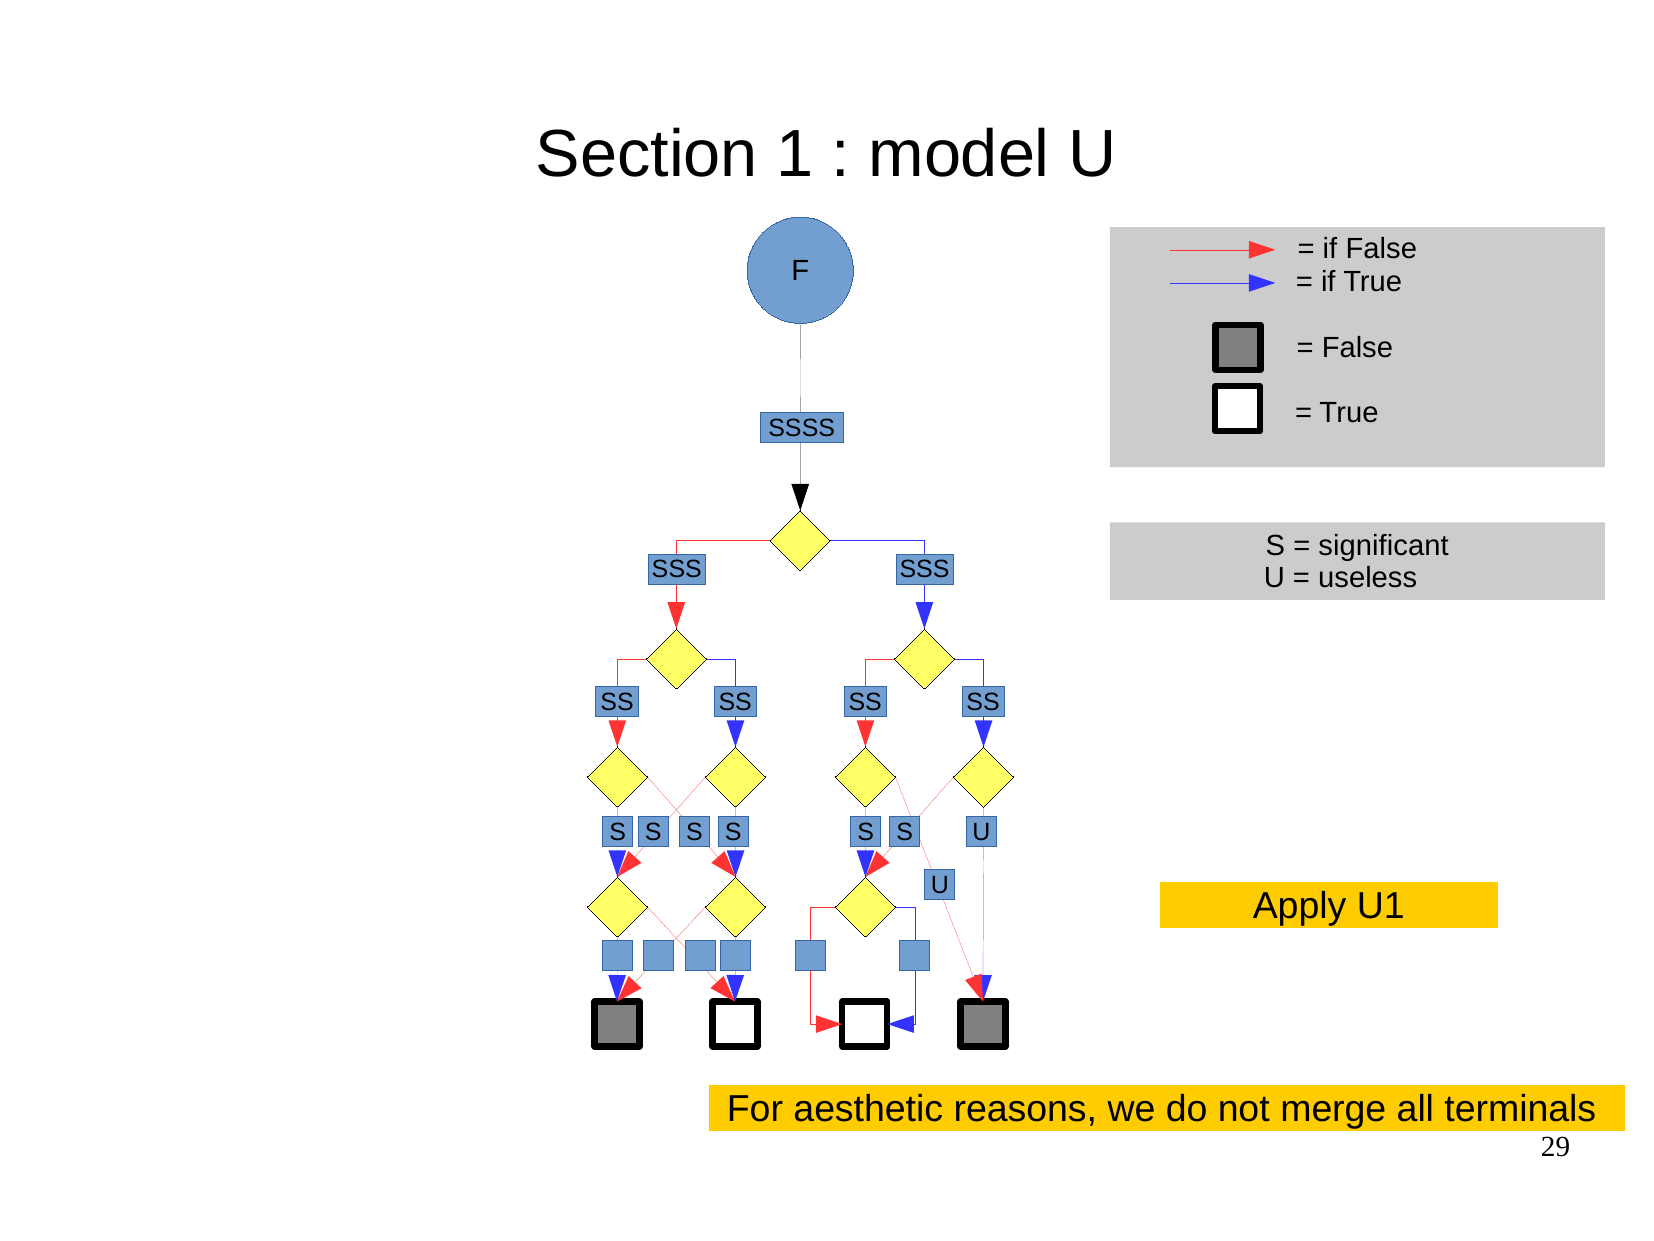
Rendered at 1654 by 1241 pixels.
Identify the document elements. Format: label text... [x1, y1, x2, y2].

text_box [835, 746, 896, 807]
text_box [587, 746, 648, 807]
text_box [602, 940, 633, 971]
text_box [899, 940, 930, 971]
text_box SS [962, 686, 1005, 717]
text_box SS [844, 686, 887, 717]
text_box S = significant U = useless [1109, 522, 1605, 600]
text_box F [747, 257, 854, 324]
text_box [685, 940, 716, 971]
text_box S [718, 816, 749, 847]
text_box Apply U1 [1160, 882, 1498, 928]
text_box [1215, 386, 1261, 432]
text_box [594, 1001, 640, 1047]
text_box SS [595, 686, 639, 717]
text_box [646, 628, 707, 689]
text_box [712, 1001, 758, 1047]
text_box [894, 628, 955, 689]
text_box = if False = if True = False = True [1109, 227, 1605, 468]
text_box S [850, 816, 881, 847]
text_box [960, 1001, 1006, 1047]
text_box [1215, 324, 1261, 370]
text_box SSS [896, 554, 954, 585]
text_box [720, 940, 751, 971]
text_box SS [714, 686, 757, 717]
text_box [587, 876, 648, 937]
text_box S [602, 816, 633, 847]
text_box [835, 876, 896, 937]
text_box SSSS [760, 412, 844, 443]
text_box [705, 876, 766, 937]
text_box U [924, 869, 955, 900]
text_box U [966, 816, 997, 847]
title Section 1 : model U [82, 49, 1571, 257]
text_box [795, 940, 826, 971]
text_box S [889, 816, 920, 847]
text_box S [638, 816, 669, 847]
text_box For aesthetic reasons, we do not merge all terminals [709, 1085, 1625, 1131]
text_box [643, 940, 674, 971]
text_box [770, 510, 831, 571]
text_box S [679, 816, 710, 847]
text_box [842, 1001, 888, 1047]
text_box [705, 746, 766, 807]
text_box SSS [648, 554, 706, 585]
text_box [953, 746, 1014, 808]
